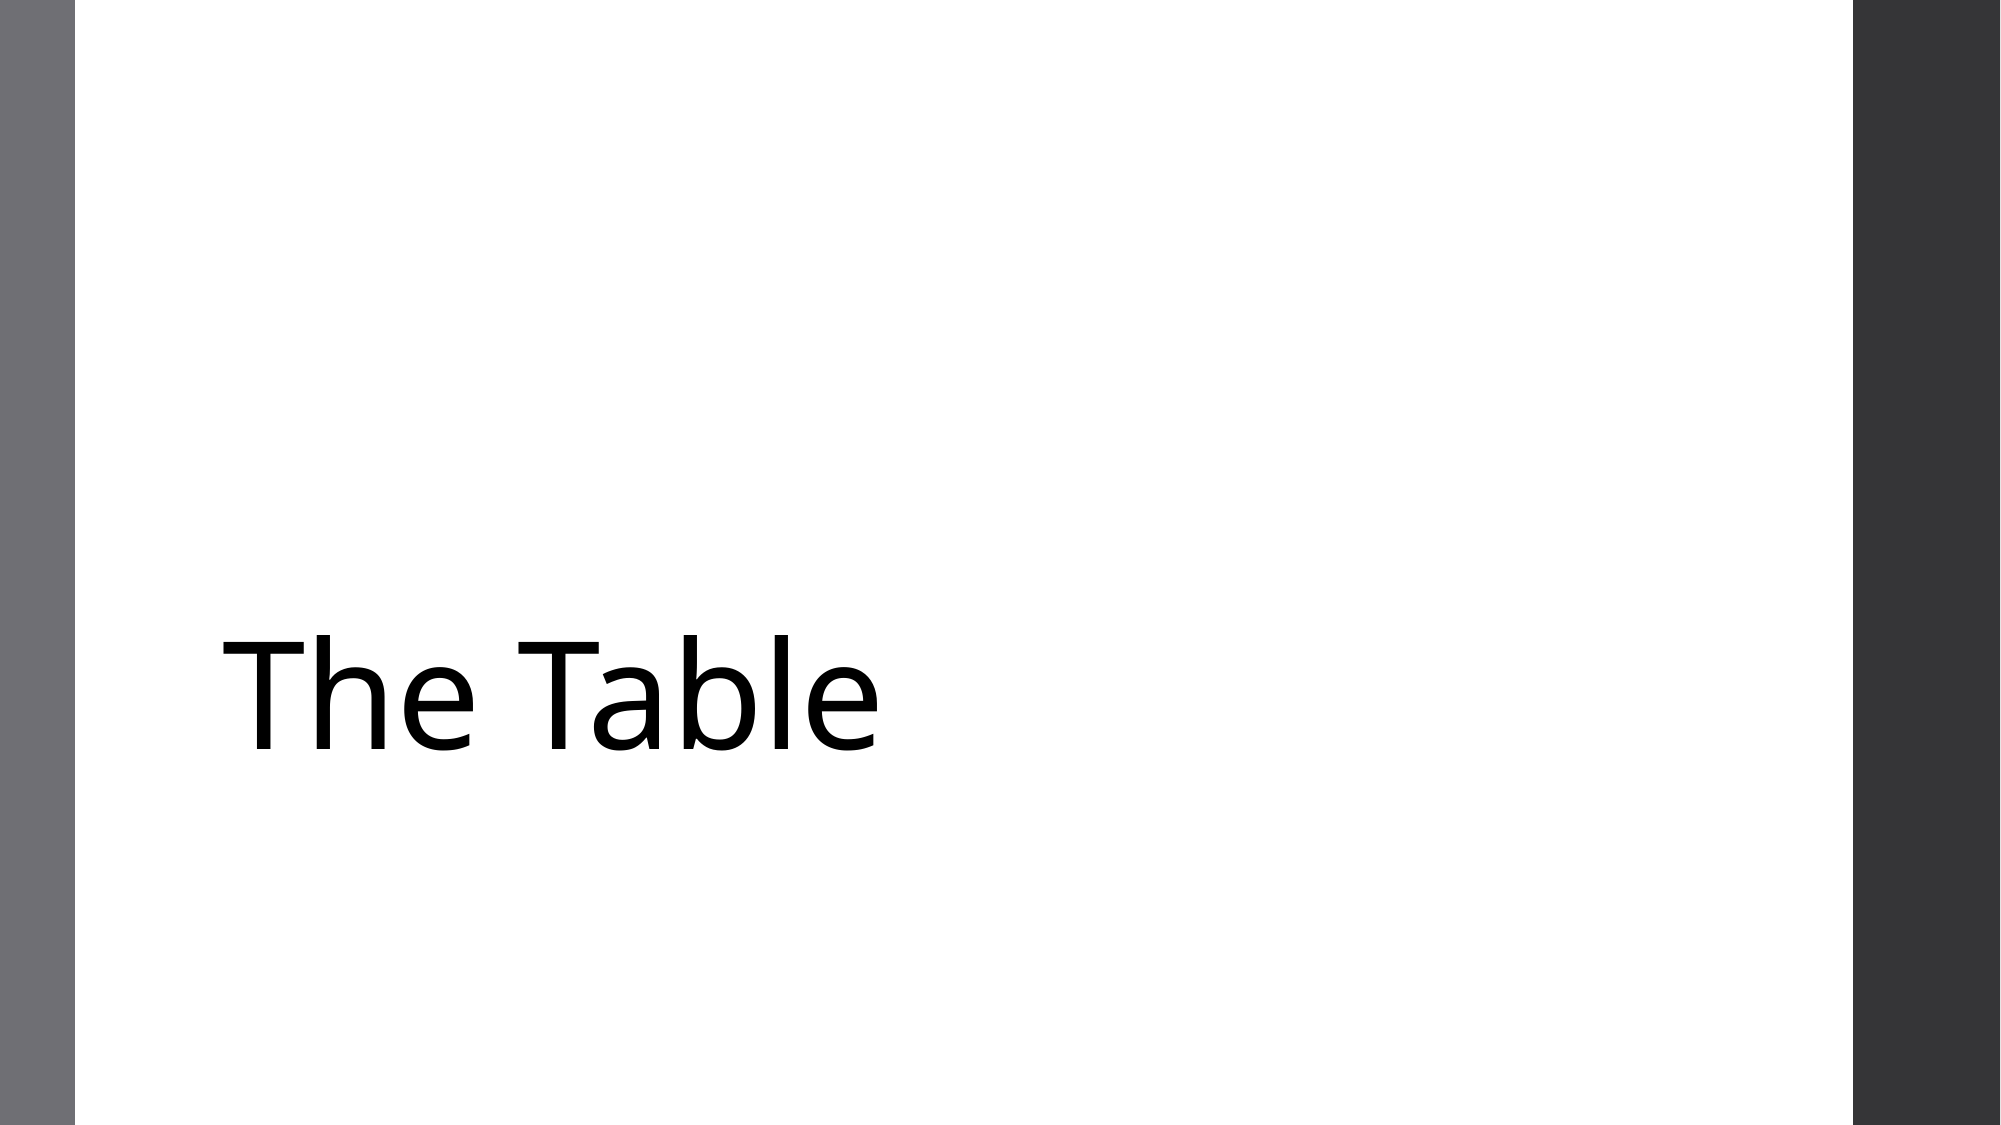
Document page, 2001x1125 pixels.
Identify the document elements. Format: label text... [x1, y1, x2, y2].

title The Table [206, 124, 1752, 788]
